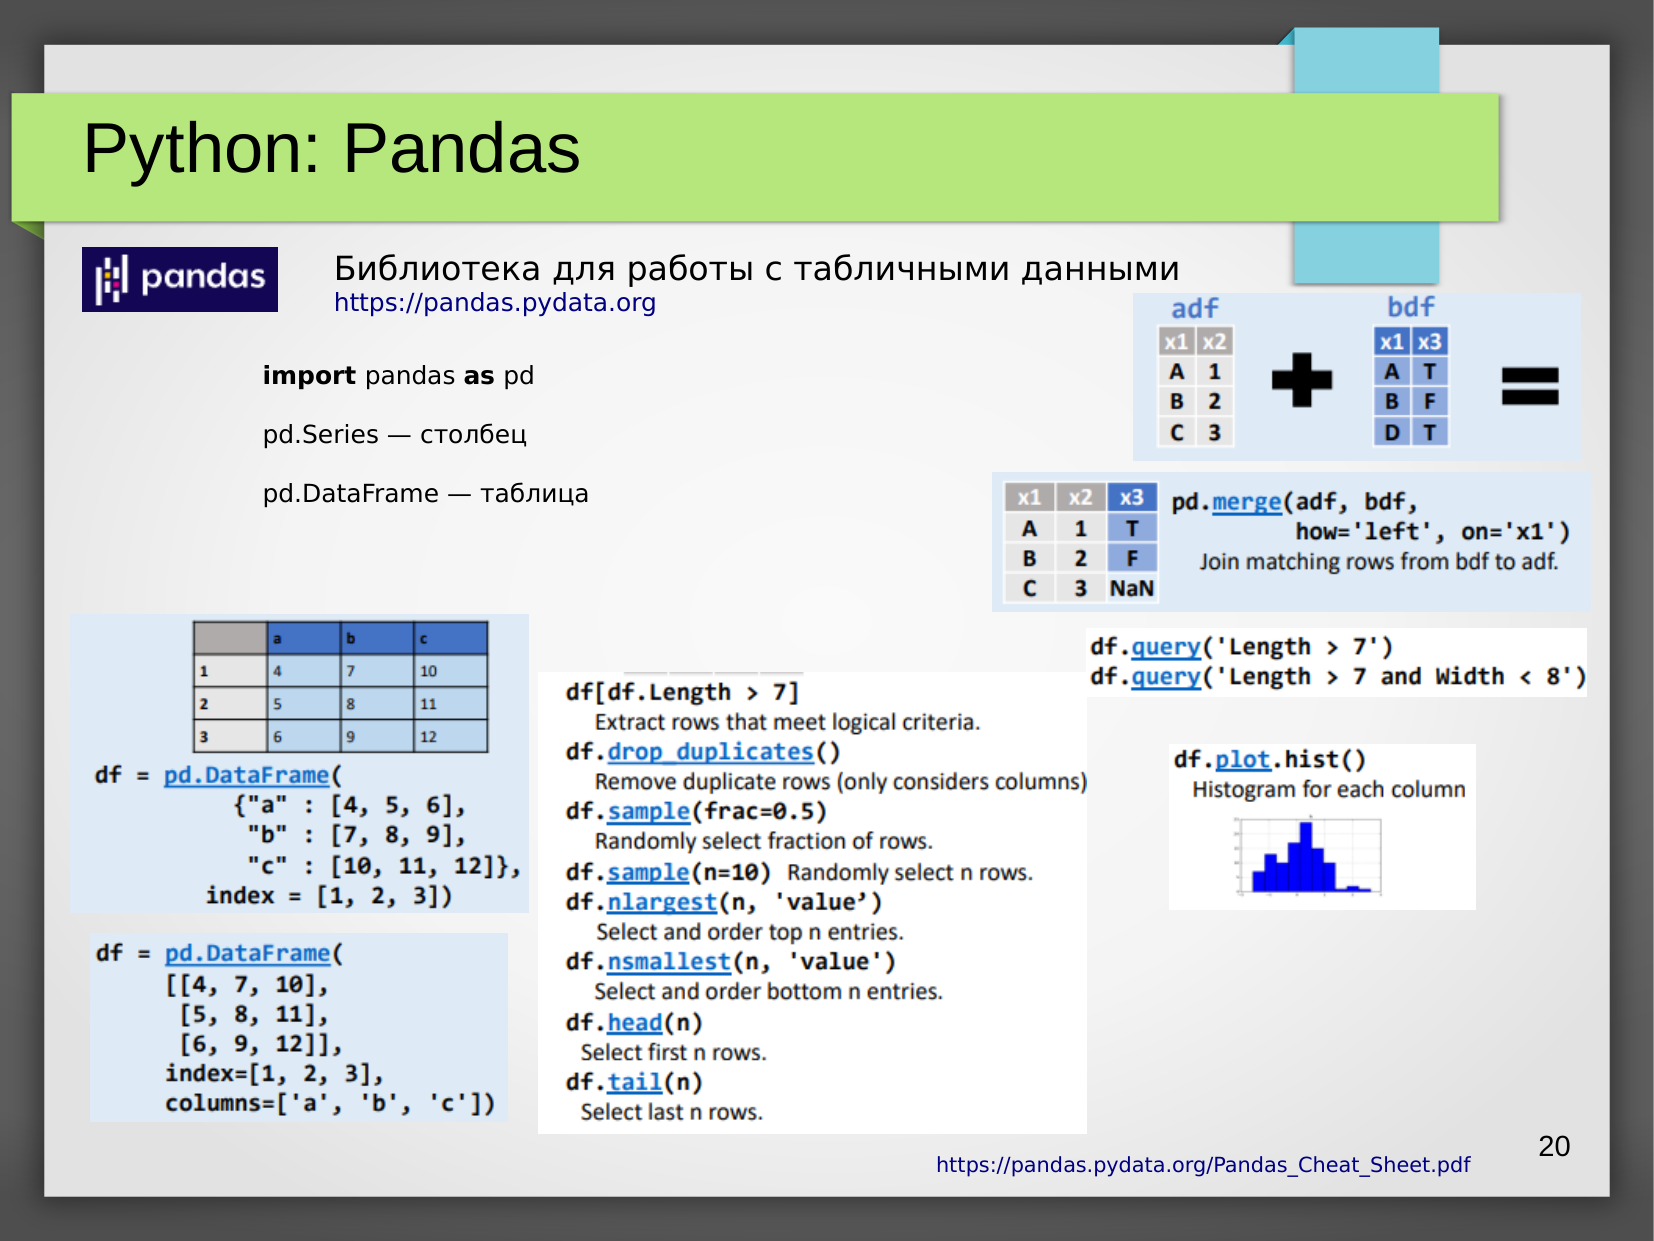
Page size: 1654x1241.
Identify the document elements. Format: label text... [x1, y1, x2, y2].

text_box https://pandas.pydata.org/Pandas_Cheat_Sheet.pdf [921, 1145, 1572, 1185]
title Python: Pandas [82, 106, 1264, 190]
text_box Библиотека для работы с табличными данными https://pandas.pydata.org [318, 242, 1205, 355]
text_box import pandas as pd pd.Series — столбец pd.DataFrame — таблица [248, 354, 945, 587]
picture [0, 0, 1654, 1241]
